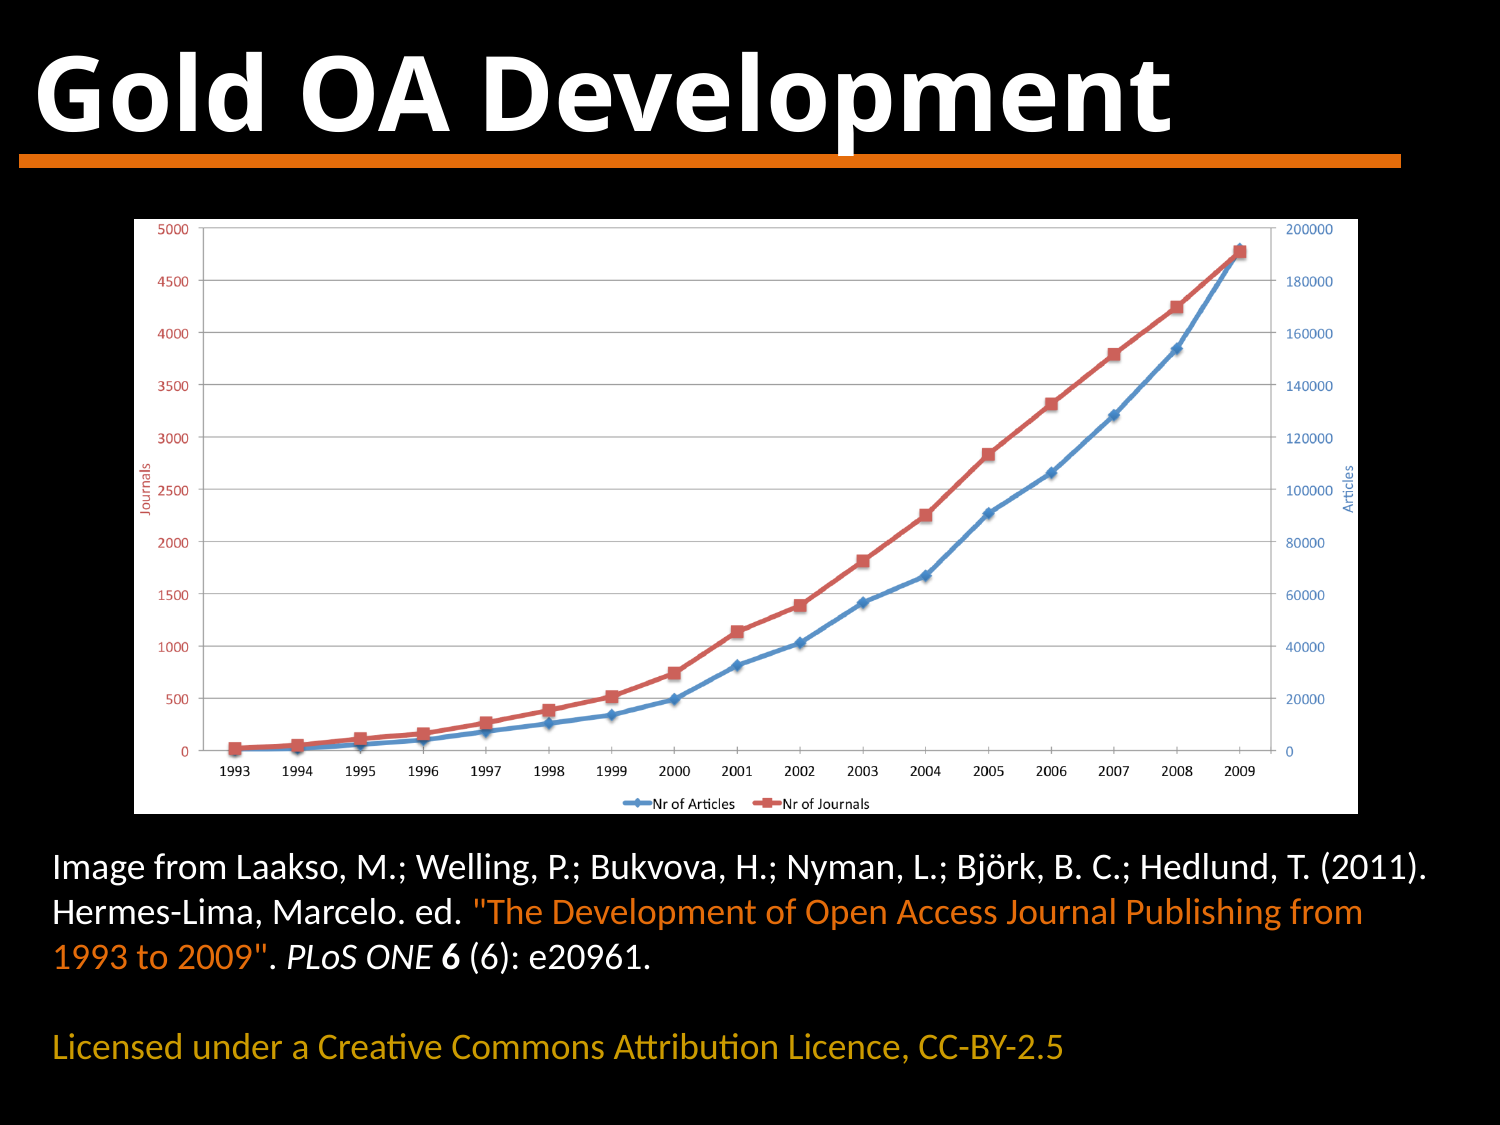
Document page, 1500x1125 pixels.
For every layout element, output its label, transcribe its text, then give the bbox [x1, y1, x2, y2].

picture [134, 219, 1358, 814]
text_box Gold OA Development [17, 19, 1401, 161]
text_box Image from Laakso, M.; Welling, P.; Bukvova, H.; Nyman, L.; Björk, B. C.; Hedlund, T. (2011). Hermes-Lima, Marcelo. ed. "The Development of Open Access Journal Publishing from 1993 to 2009". PLoS ONE 6 (6): e20961. Licensed under a Creative Commons Attribution Licence, CC-BY-2.5 [37, 834, 1455, 1077]
